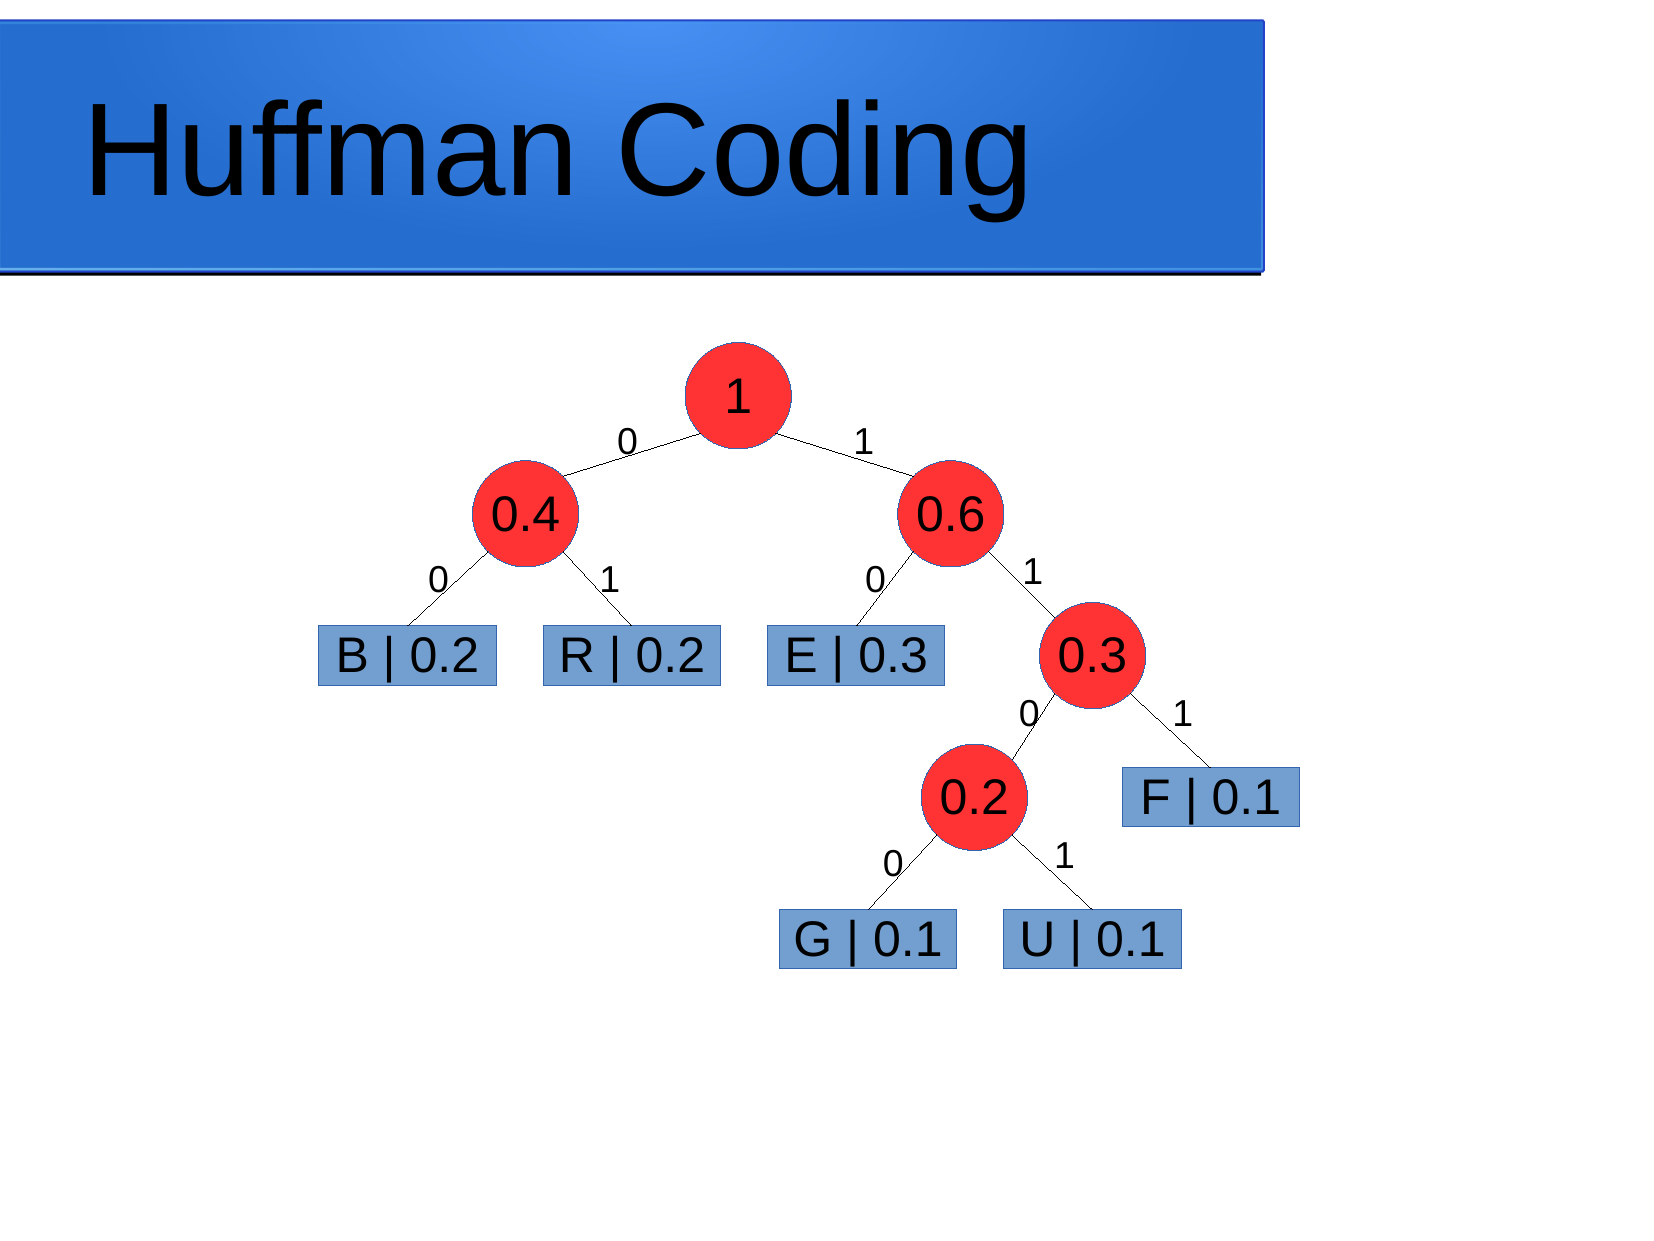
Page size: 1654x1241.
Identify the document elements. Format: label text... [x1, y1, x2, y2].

text_box F | 0.1 [1122, 767, 1300, 827]
text_box 1 [1007, 543, 1055, 603]
title Huffman Coding [82, 47, 1235, 252]
text_box 0 [868, 834, 916, 894]
text_box B | 0.2 [318, 625, 497, 686]
text_box G | 0.1 [779, 909, 957, 969]
text_box 0 [413, 551, 461, 611]
text_box 0 [850, 551, 898, 611]
text_box 0.3 [1039, 602, 1146, 709]
text_box E | 0.3 [767, 625, 945, 686]
text_box 1 [1039, 826, 1087, 886]
text_box 1 [1157, 685, 1205, 745]
text_box R | 0.2 [543, 625, 721, 686]
text_box 1 [584, 551, 632, 611]
text_box 0.6 [897, 460, 1004, 567]
text_box U | 0.1 [1003, 909, 1182, 969]
text_box 0.4 [472, 460, 579, 567]
text_box 0.2 [921, 744, 1028, 851]
text_box 0 [602, 413, 650, 473]
text_box 1 [685, 342, 792, 449]
text_box 0 [1003, 685, 1052, 745]
text_box 1 [838, 413, 886, 473]
